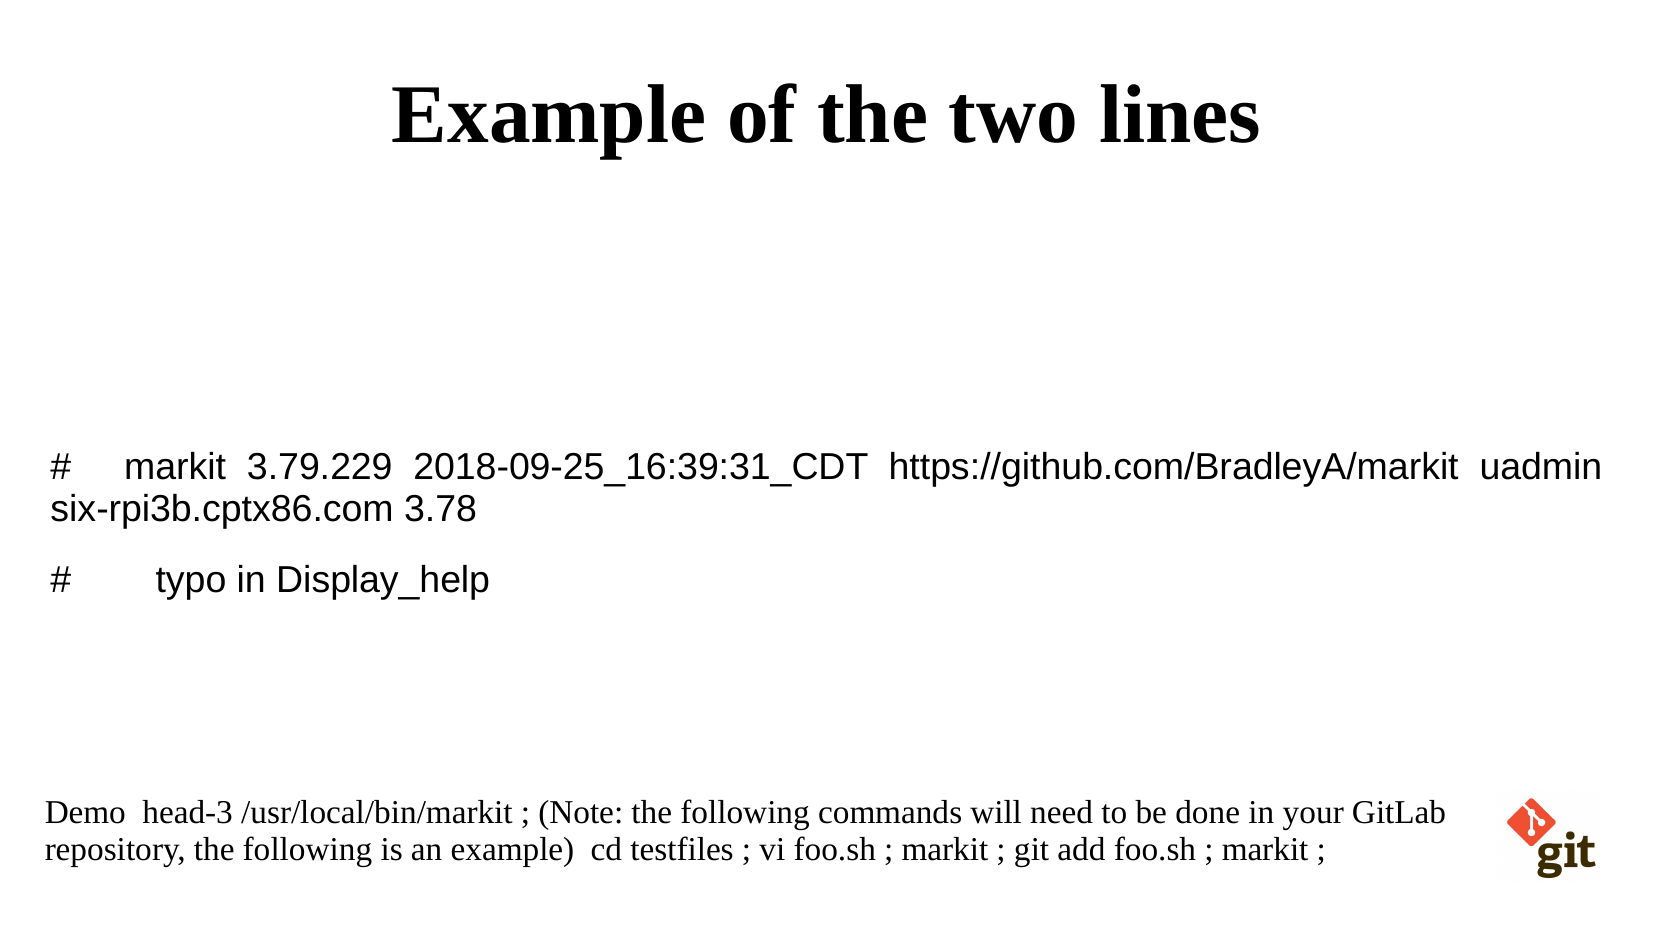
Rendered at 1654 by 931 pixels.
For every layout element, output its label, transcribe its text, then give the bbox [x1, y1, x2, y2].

title Example of the two lines [82, 37, 1571, 193]
list # markit 3.79.229 2018-09-25_16:39:31_CDT https://github.com/BradleyA/markit uadmin six-rpi3b.cptx86.com 3.78 # typo in Display_help [15, 217, 1636, 758]
picture [1497, 789, 1606, 886]
text_box Demo head-3 /usr/local/bin/markit ; (Note: the following commands will need to be done in your GitLab repository, the following is an example) cd testfiles ; vi foo.sh ; markit ; git add foo.sh ; markit ; [30, 786, 1501, 913]
